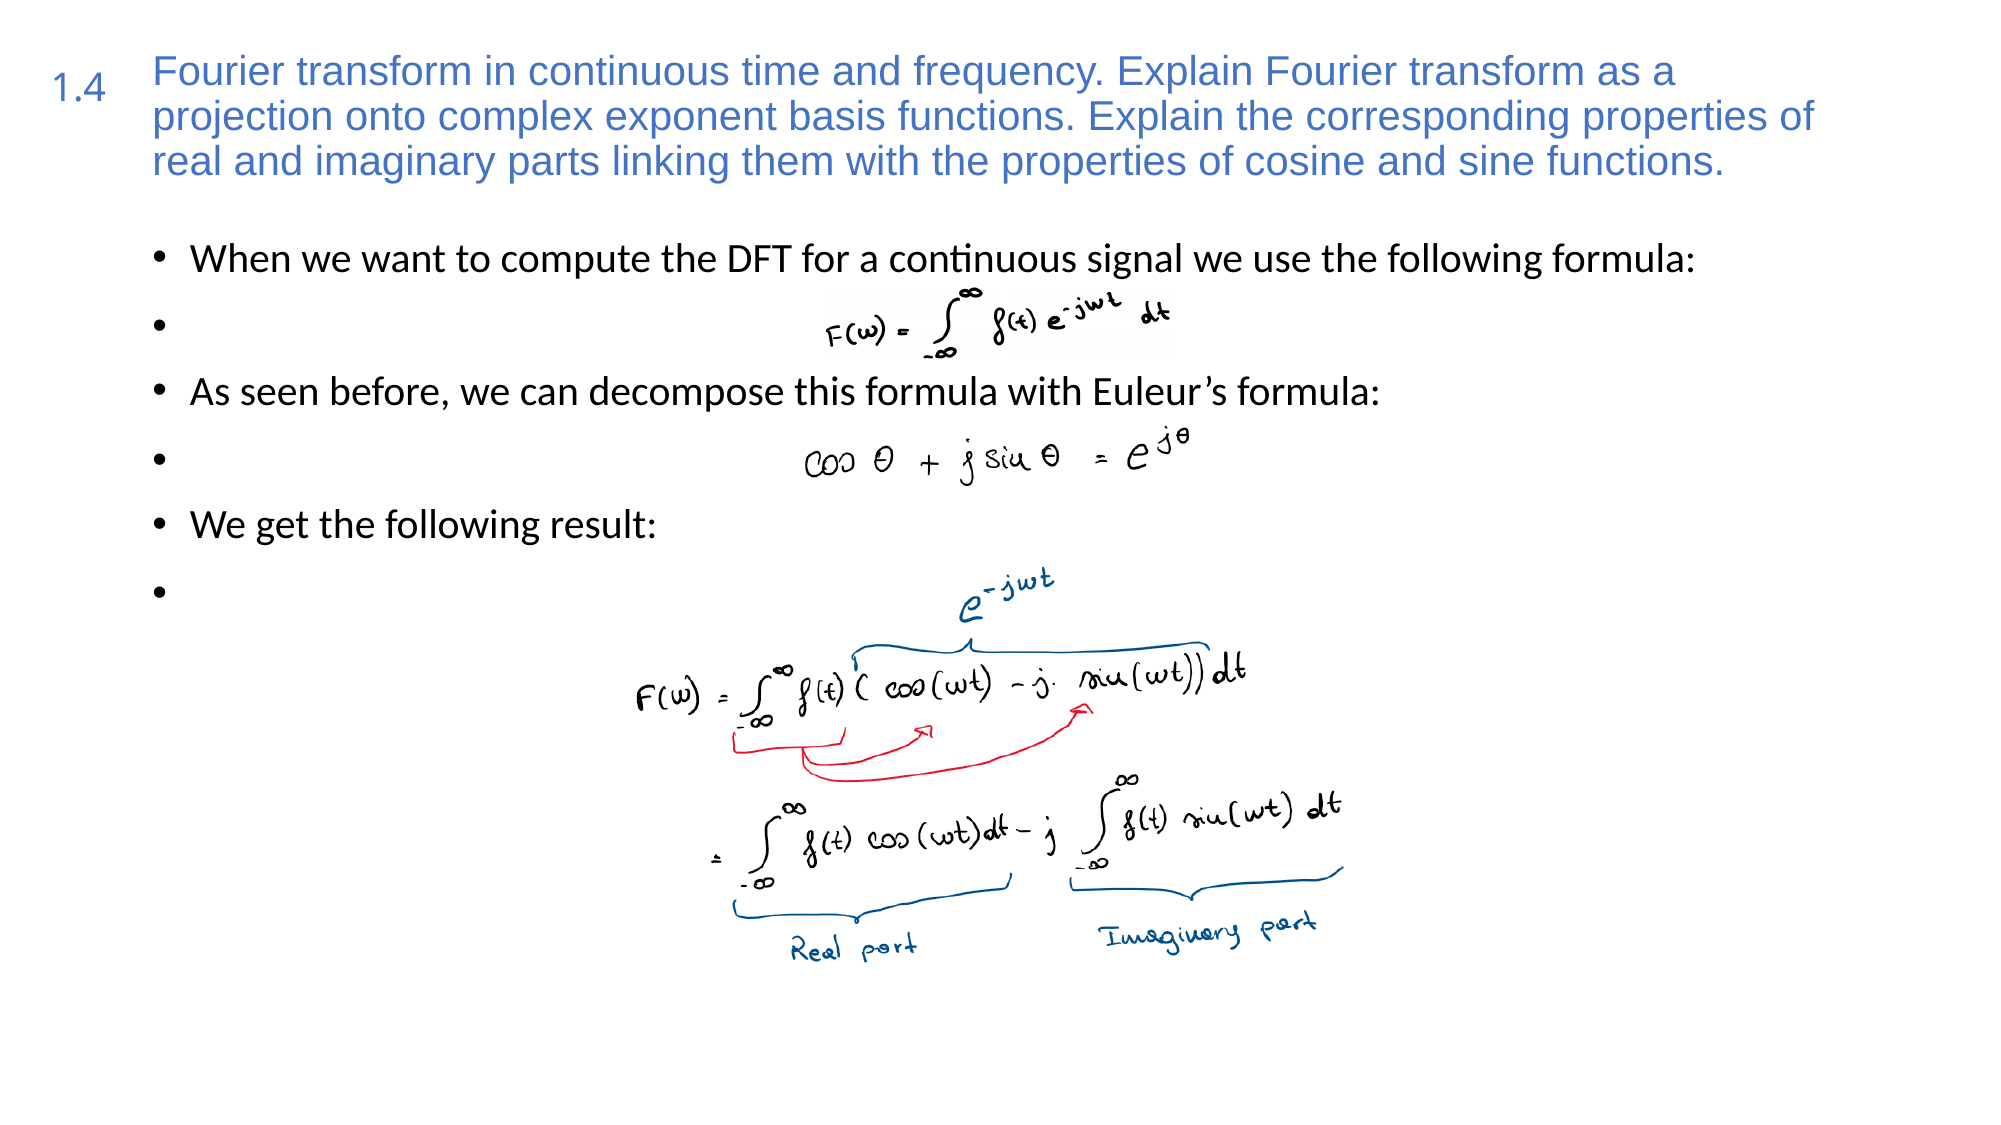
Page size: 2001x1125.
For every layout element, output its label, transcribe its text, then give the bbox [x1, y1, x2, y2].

list When we want to compute the DFT for a continuous signal we use the following formula: As seen before, we can decompose this formula with Euleur’s formula: We get the following result: [137, 228, 1863, 1049]
title Fourier transform in continuous time and frequency. Explain Fourier transform as a projection onto complex exponent basis functions. Explain the corresponding properties of real and imaginary parts linking them with the properties of cosine and sine functions. [137, 42, 1863, 135]
picture [609, 559, 1391, 981]
picture [822, 284, 1178, 365]
picture [793, 419, 1207, 492]
text_box 1.4 [35, 46, 129, 131]
